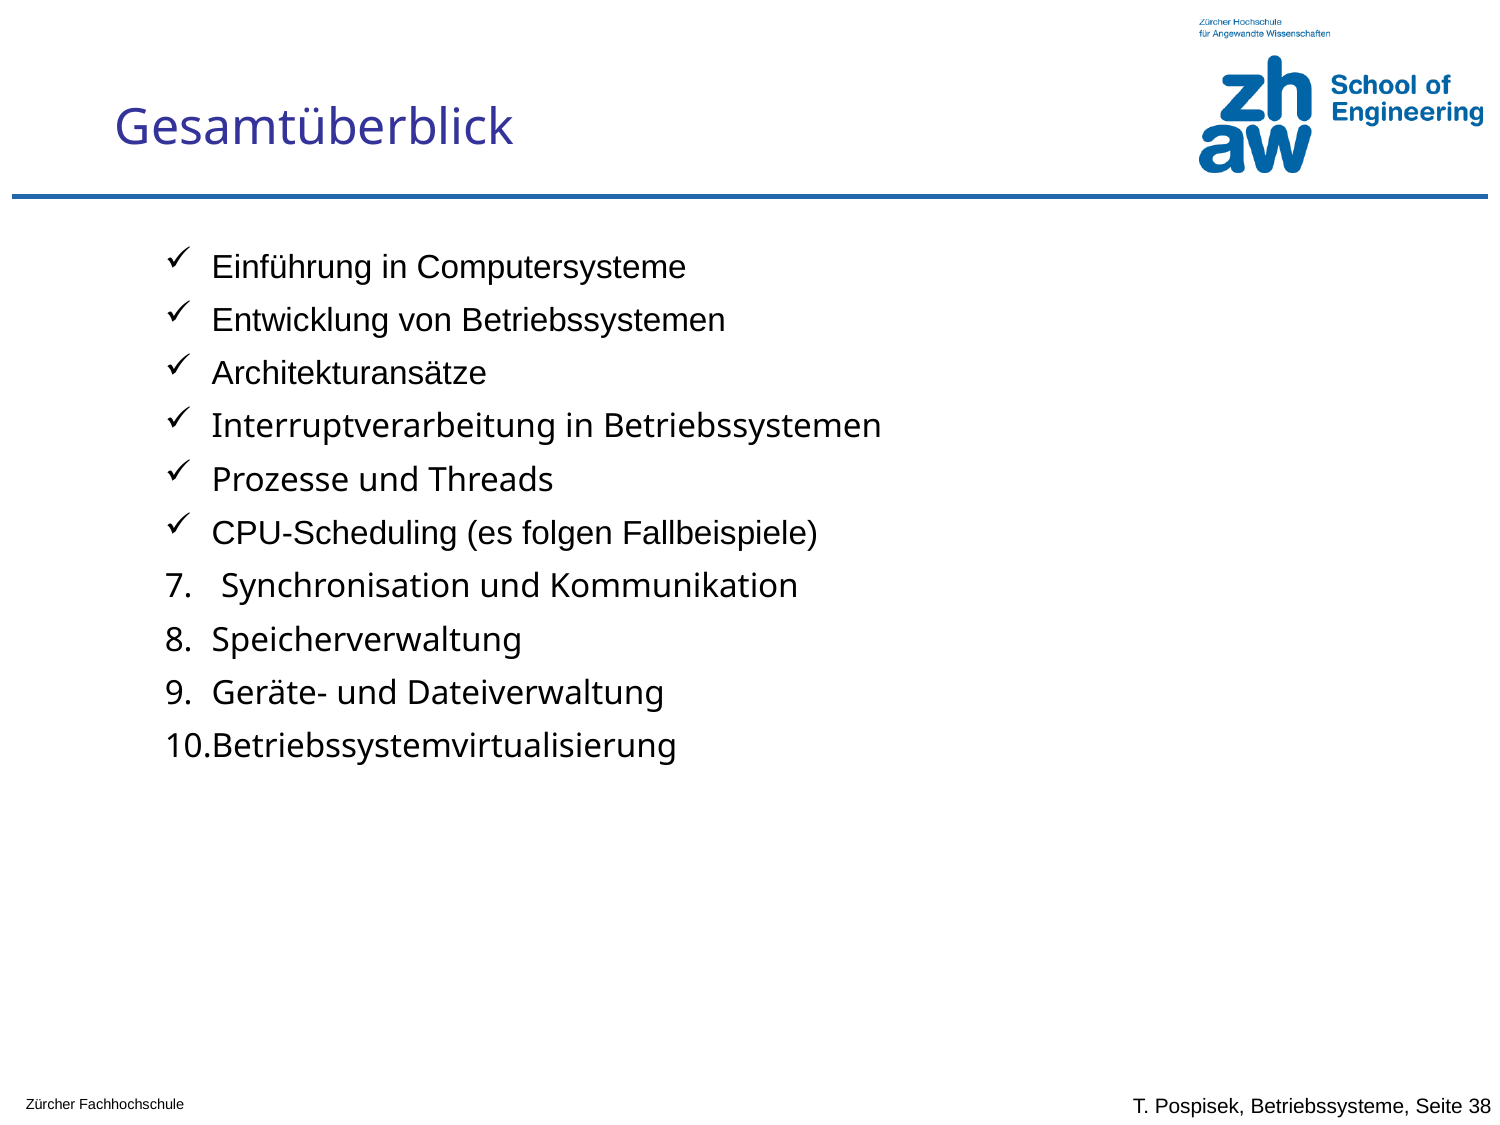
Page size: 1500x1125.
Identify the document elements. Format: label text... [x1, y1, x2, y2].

title Gesamtüberblick [99, 50, 1379, 163]
text_box Einführung in Computersysteme Entwicklung von Betriebssystemen Architekturansätze Interruptverarbeitung in Betriebssystemen Prozesse und Threads CPU-Scheduling (es folgen Fallbeispiele) Synchronisation und Kommunikation Speicherverwaltung Geräte- und Dateiverwaltung Betriebssystemvirtualisierung [149, 237, 1363, 1013]
picture [1199, 19, 1483, 173]
